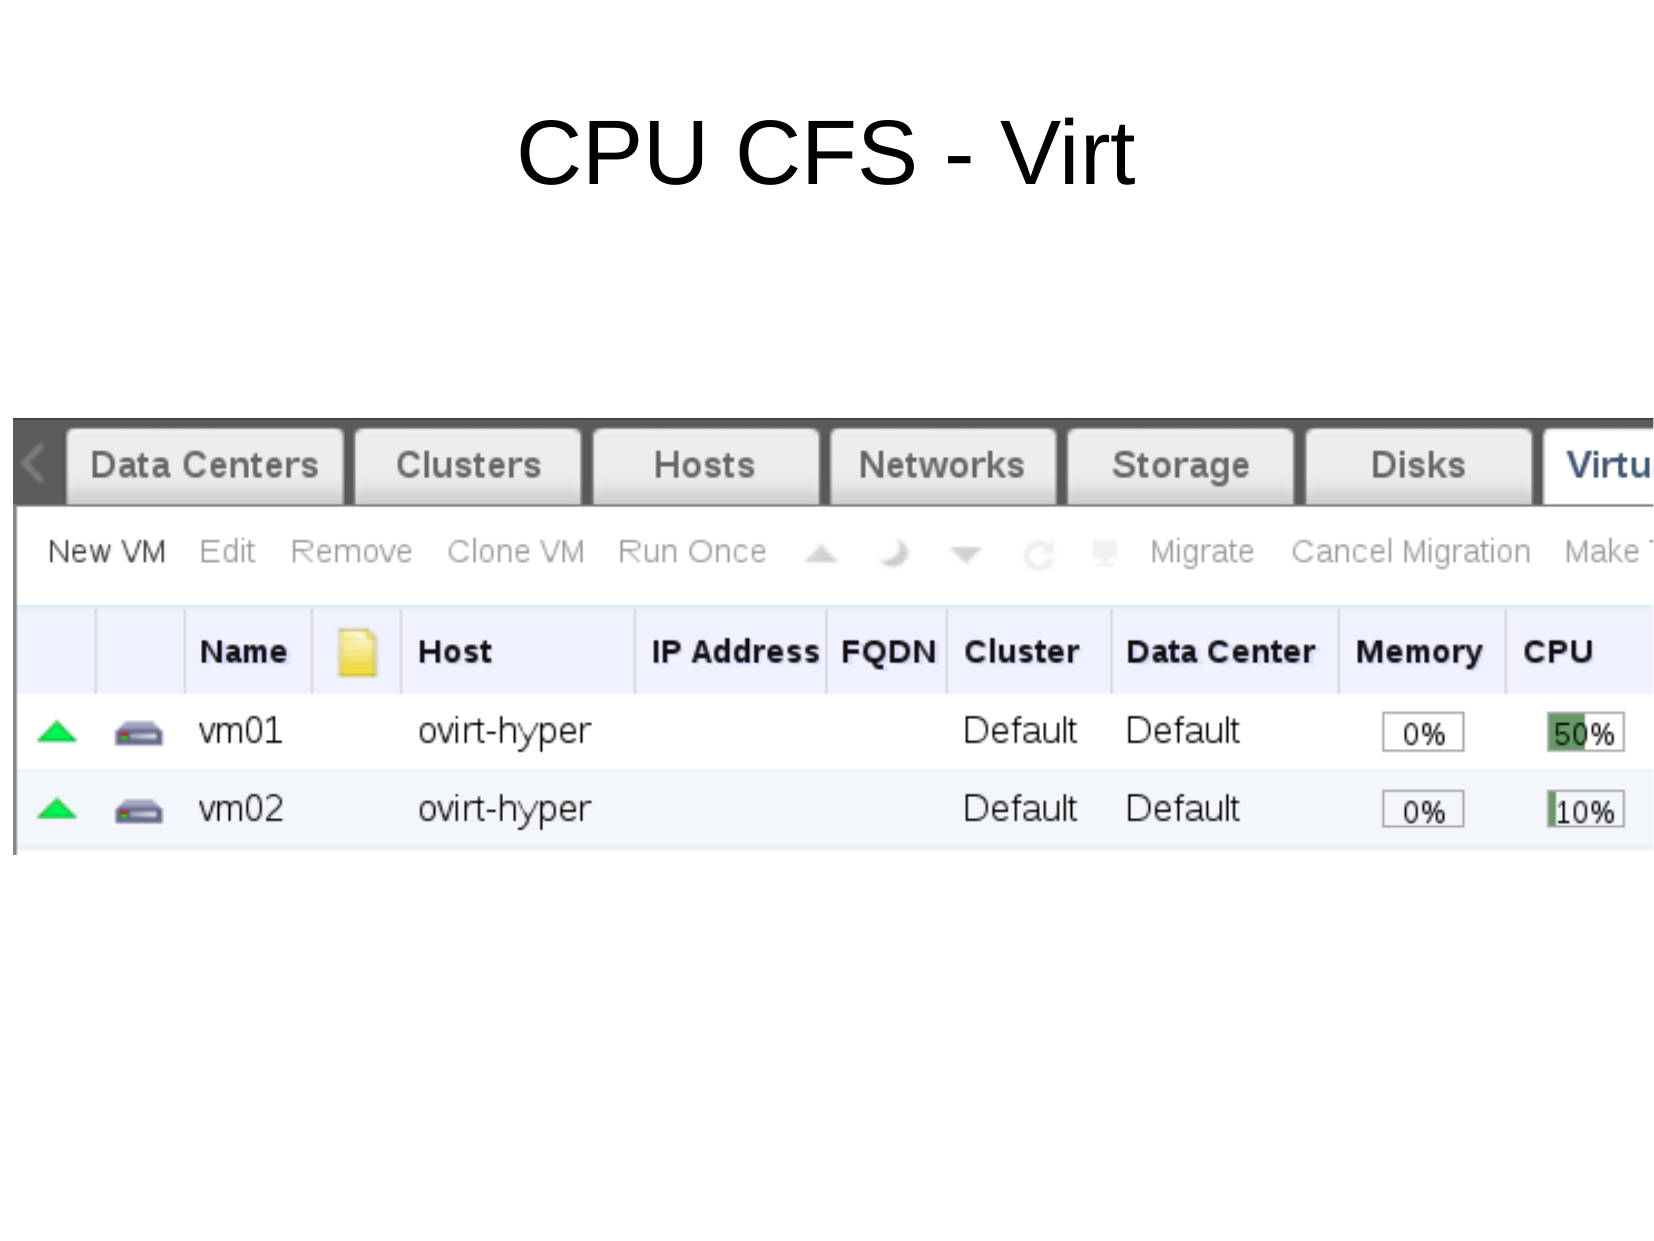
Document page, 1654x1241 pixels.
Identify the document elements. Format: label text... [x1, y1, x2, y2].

picture [13, 418, 1654, 856]
title CPU CFS - Virt [82, 49, 1571, 257]
